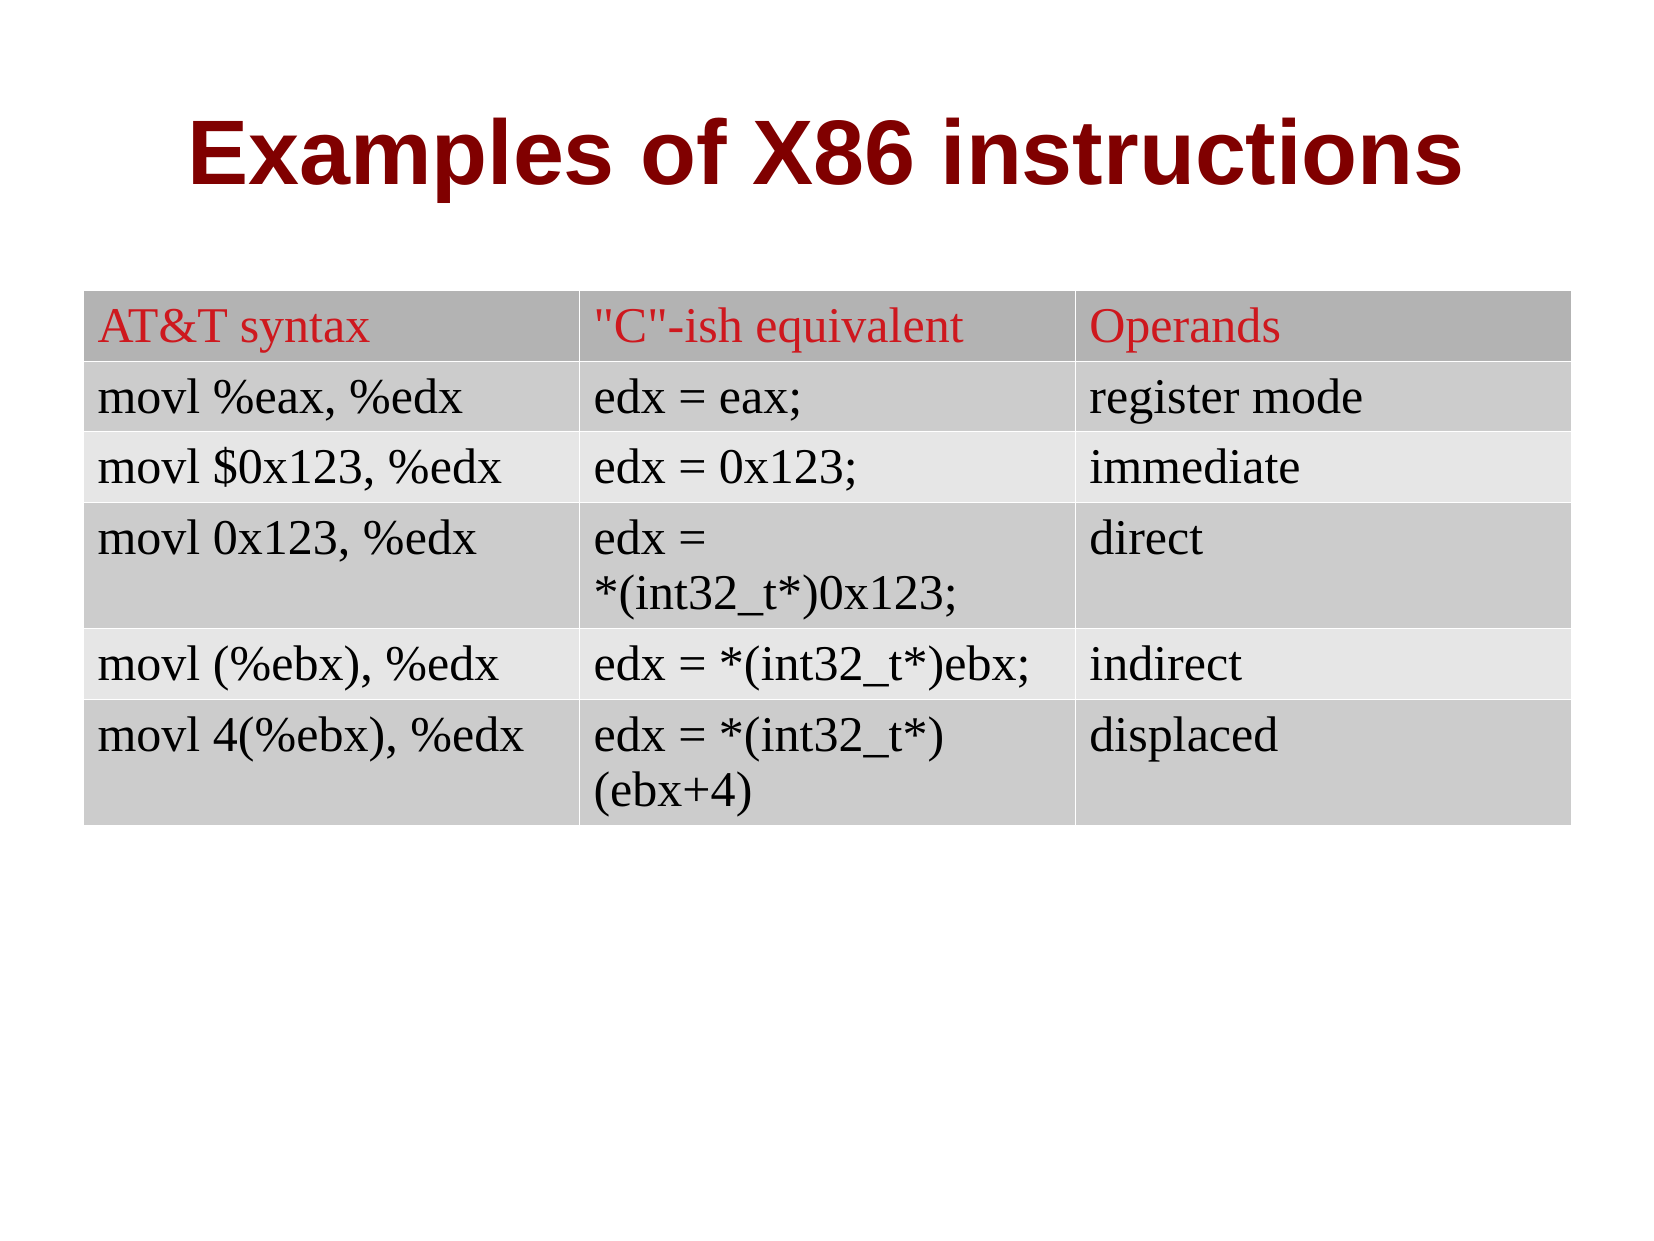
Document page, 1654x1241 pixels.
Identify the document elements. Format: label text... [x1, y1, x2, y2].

table_cell indirect [1076, 629, 1571, 699]
table_header AT&T syntax [84, 291, 579, 361]
table_header Operands [1076, 291, 1571, 361]
table_cell movl 4(%ebx), %edx [84, 700, 579, 825]
table_cell immediate [1076, 432, 1571, 502]
table_cell movl $0x123, %edx [84, 432, 579, 502]
table_cell movl 0x123, %edx [84, 503, 579, 628]
table_cell edx = *(int32_t*)0x123; [580, 503, 1075, 628]
table_cell edx = *(int32_t*)ebx; [580, 629, 1075, 699]
table_cell displaced [1076, 700, 1571, 825]
table_cell edx = *(int32_t*)(ebx+4) [580, 700, 1075, 825]
table_cell register mode [1076, 362, 1571, 431]
title Examples of X86 instructions [82, 49, 1571, 257]
table_cell movl %eax, %edx [84, 362, 579, 431]
table_cell edx = eax; [580, 362, 1075, 431]
table_cell direct [1076, 503, 1571, 628]
table_cell edx = 0x123; [580, 432, 1075, 502]
table_cell movl (%ebx), %edx [84, 629, 579, 699]
table_header "C"-ish equivalent [580, 291, 1075, 361]
